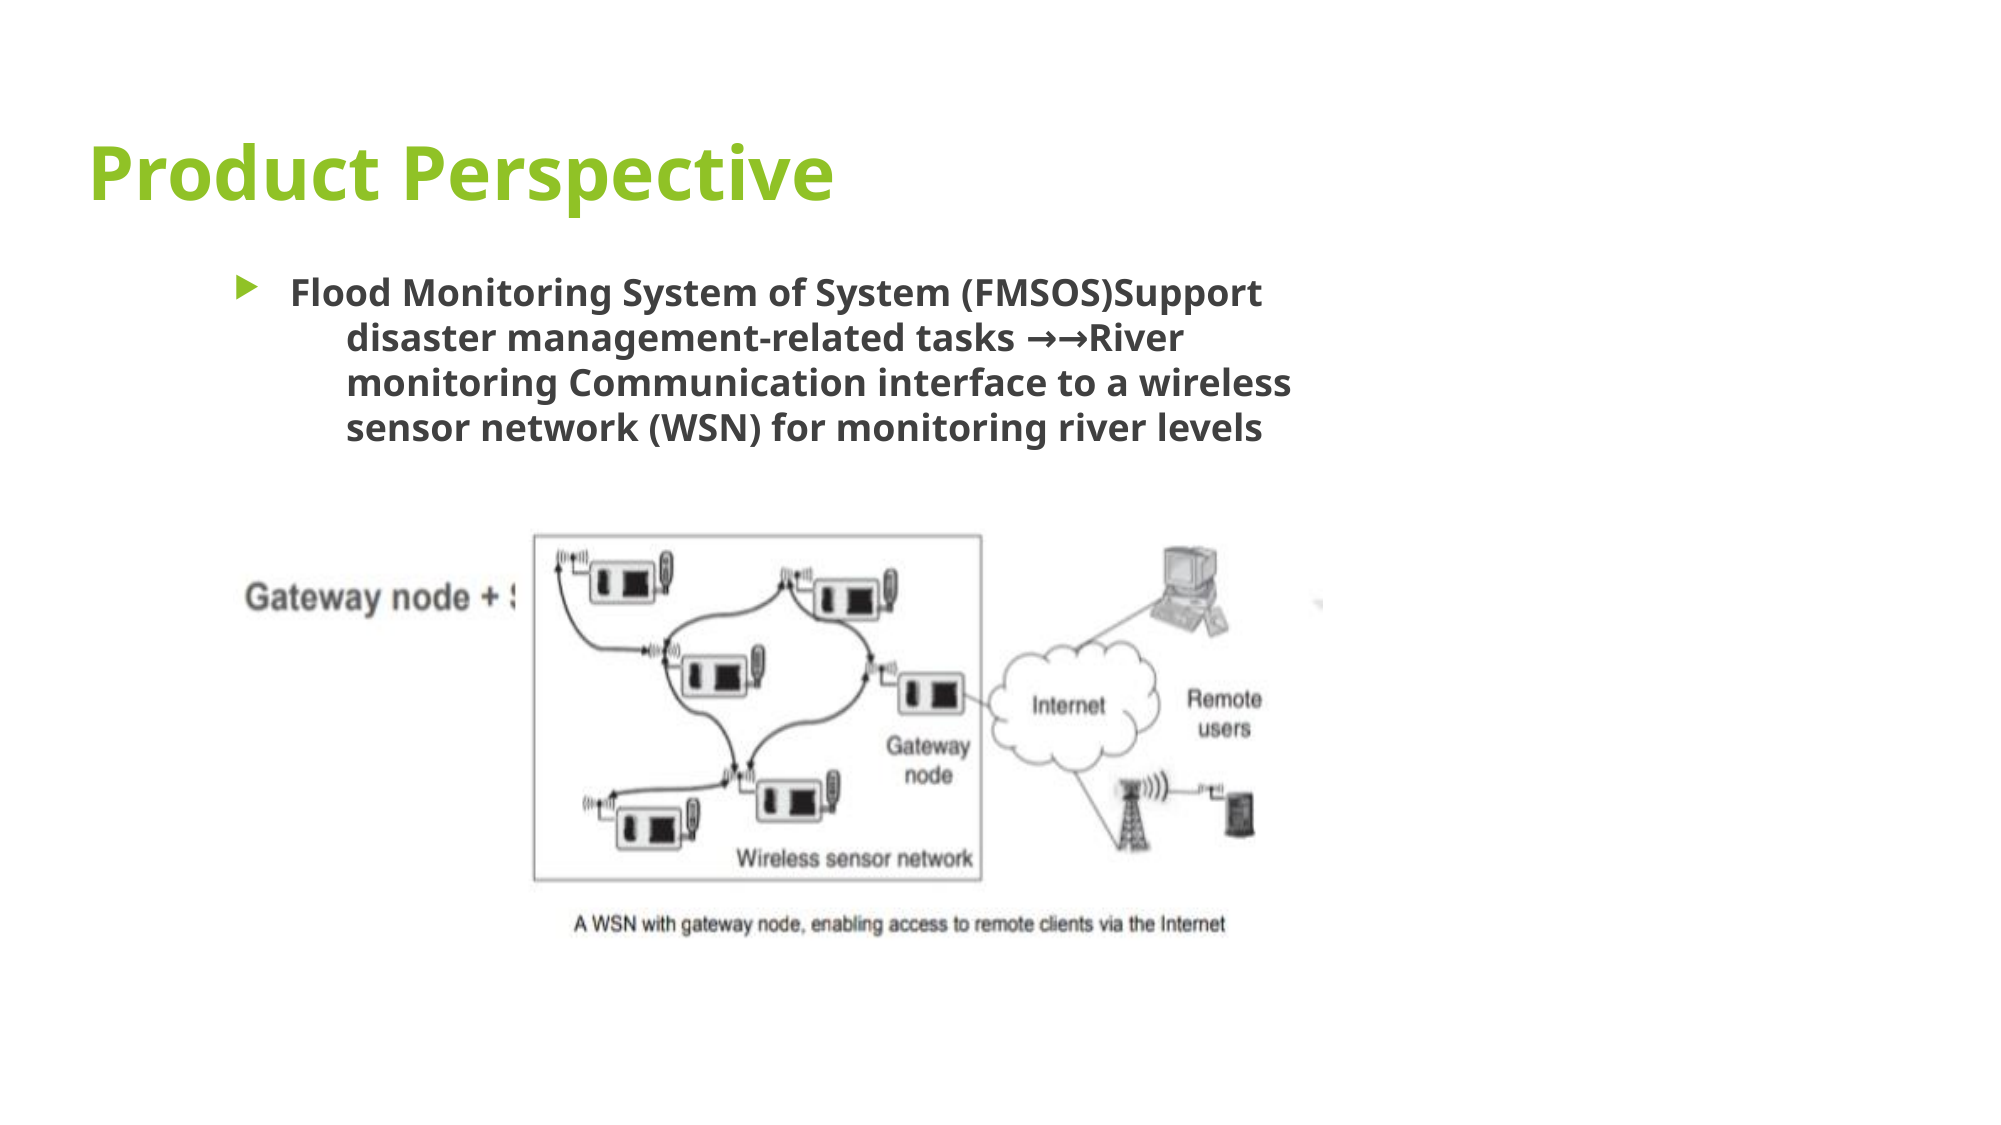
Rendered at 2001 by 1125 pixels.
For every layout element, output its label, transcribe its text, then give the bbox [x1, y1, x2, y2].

list Flood Monitoring System of System (FMSOS)Support disaster management-related tasks →→River monitoring Communication interface to a wireless sensor network (WSN) for monitoring river levels [218, 261, 1363, 899]
title Product Perspective [72, 118, 1483, 335]
picture [233, 514, 1323, 980]
